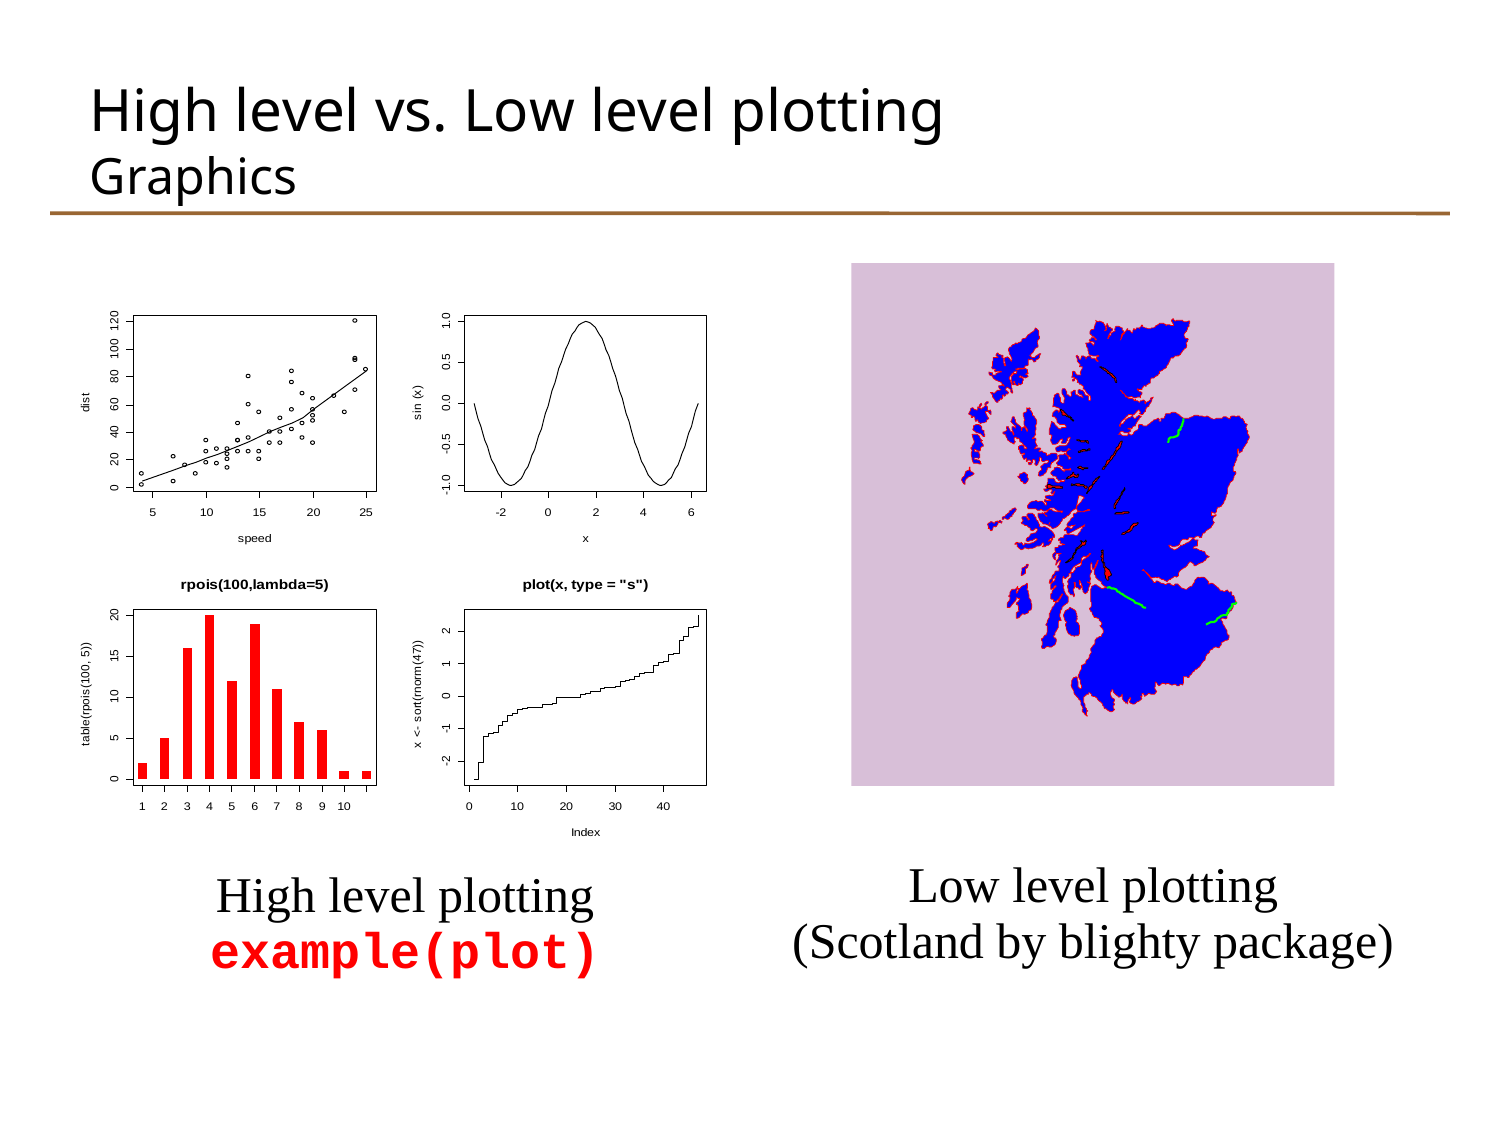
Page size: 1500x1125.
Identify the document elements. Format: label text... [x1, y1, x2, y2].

text_box Low level plotting (Scotland by blighty package) [777, 846, 1410, 978]
picture [851, 263, 1335, 786]
picture [75, 263, 737, 850]
text_box High level vs. Low level plotting Graphics [75, 44, 1425, 233]
text_box High level plotting example(plot) [195, 856, 615, 989]
